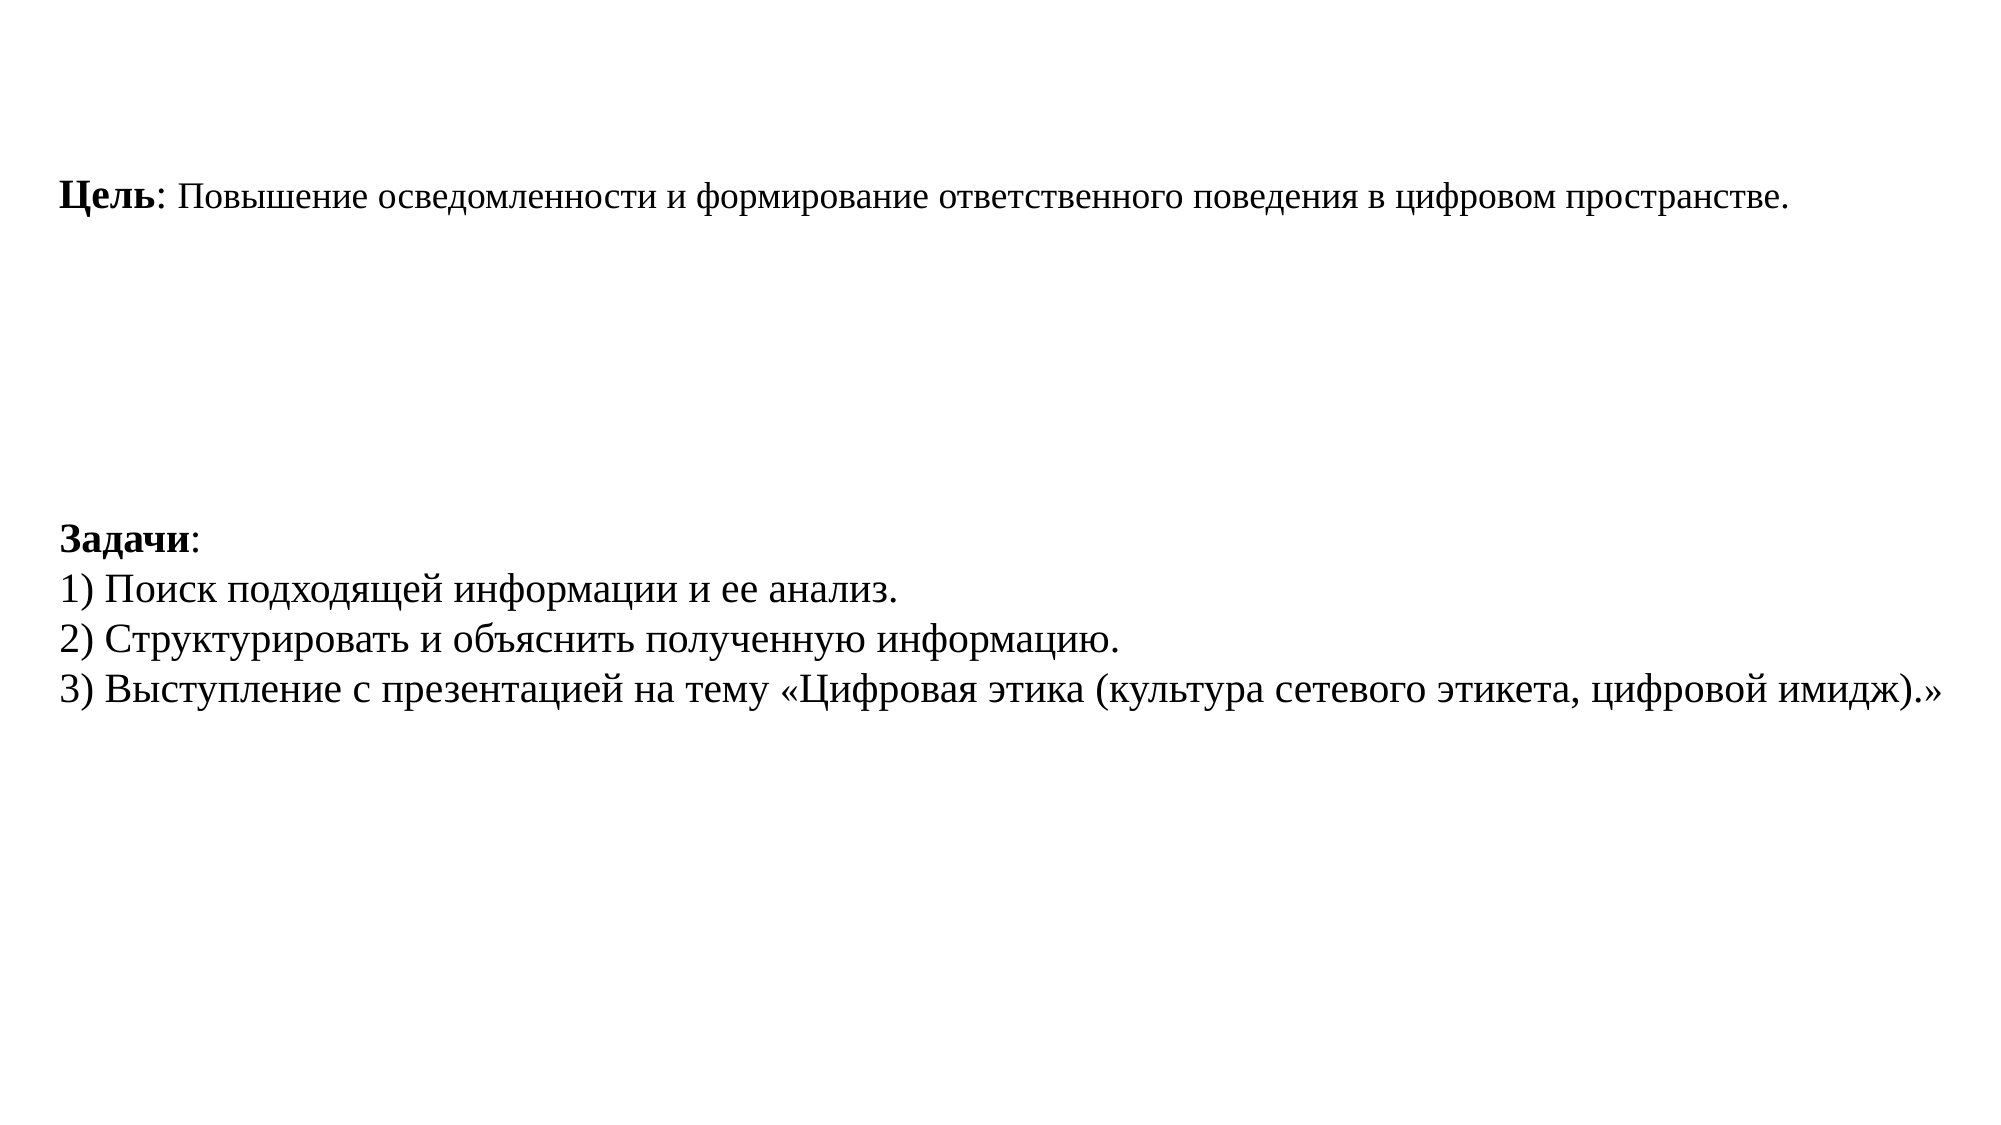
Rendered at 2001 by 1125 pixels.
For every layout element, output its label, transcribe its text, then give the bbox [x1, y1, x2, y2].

text_box Задачи: 1) Поиск подходящей информации и ее анализ. 2) Структурировать и объяснить полученную информацию. 3) Выступление с презентацией на тему «Цифровая этика (культура сетевого этикета, цифровой имидж).» [44, 503, 1973, 719]
text_box Цель: Повышение осведомленности и формирование ответственного поведения в цифровом пространстве. [44, 159, 1896, 225]
